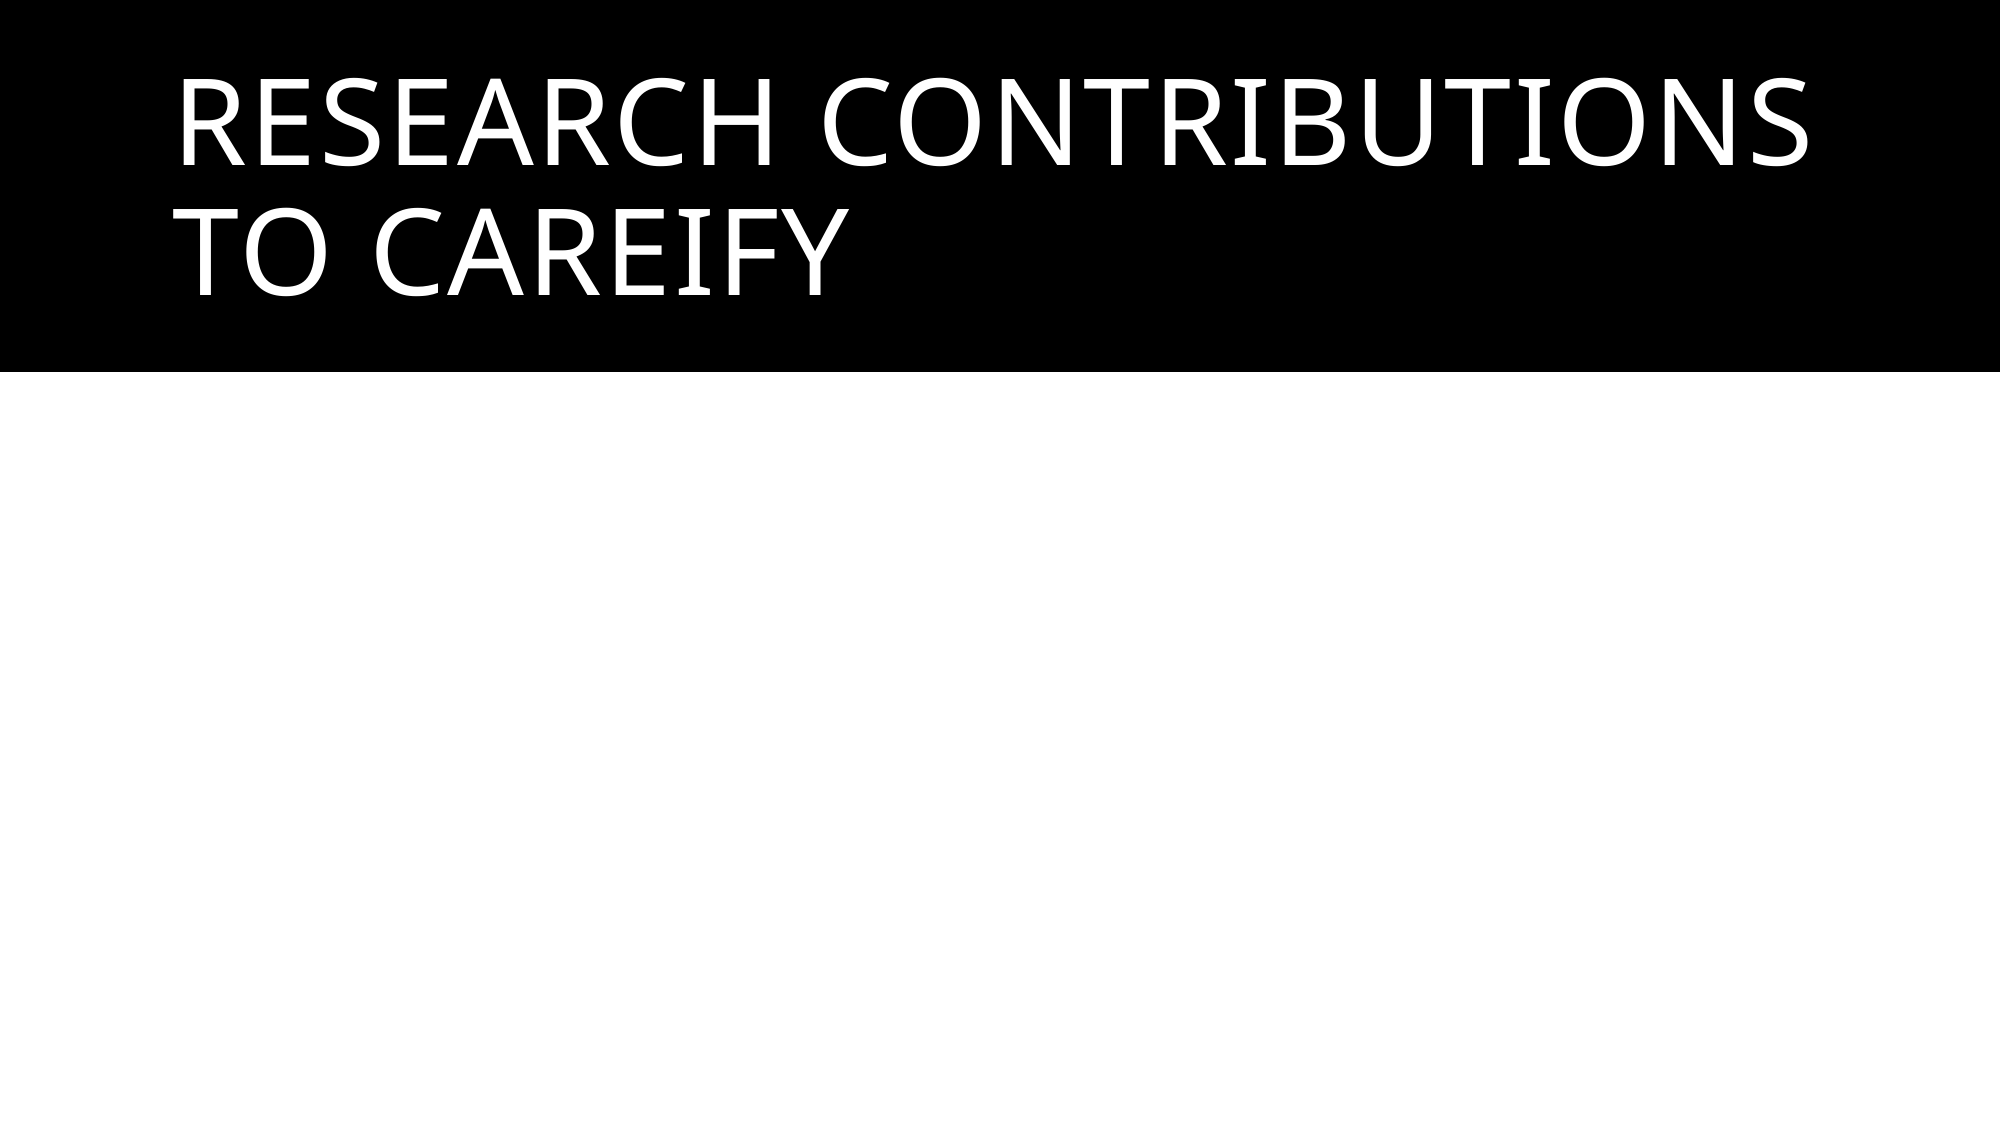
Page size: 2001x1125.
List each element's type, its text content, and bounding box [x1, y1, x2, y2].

title Research contributions to careify [157, 52, 1842, 332]
